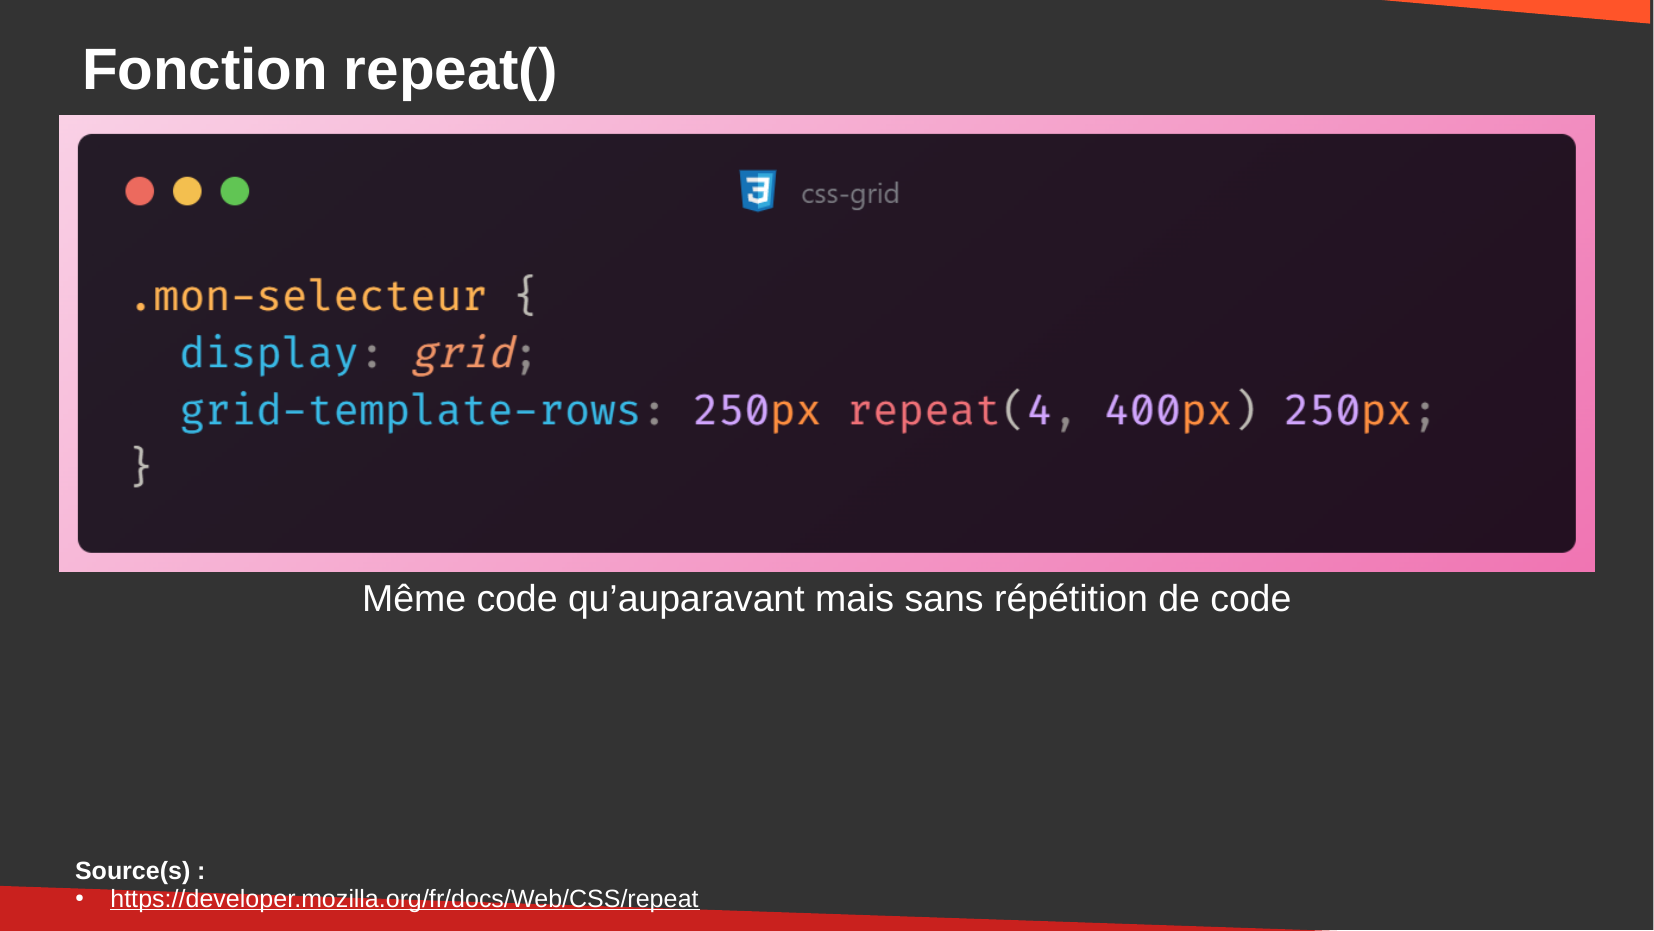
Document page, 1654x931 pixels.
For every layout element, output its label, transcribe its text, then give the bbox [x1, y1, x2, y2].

text_box [0, 885, 1337, 931]
text_box [1381, 0, 1651, 24]
picture [59, 115, 1595, 572]
title Fonction repeat() [82, 37, 1571, 115]
text_box Même code qu’auparavant mais sans répétition de code [118, 572, 1536, 644]
text_box Source(s) : https://developer.mozilla.org/fr/docs/Web/CSS/repeat [60, 838, 1546, 920]
